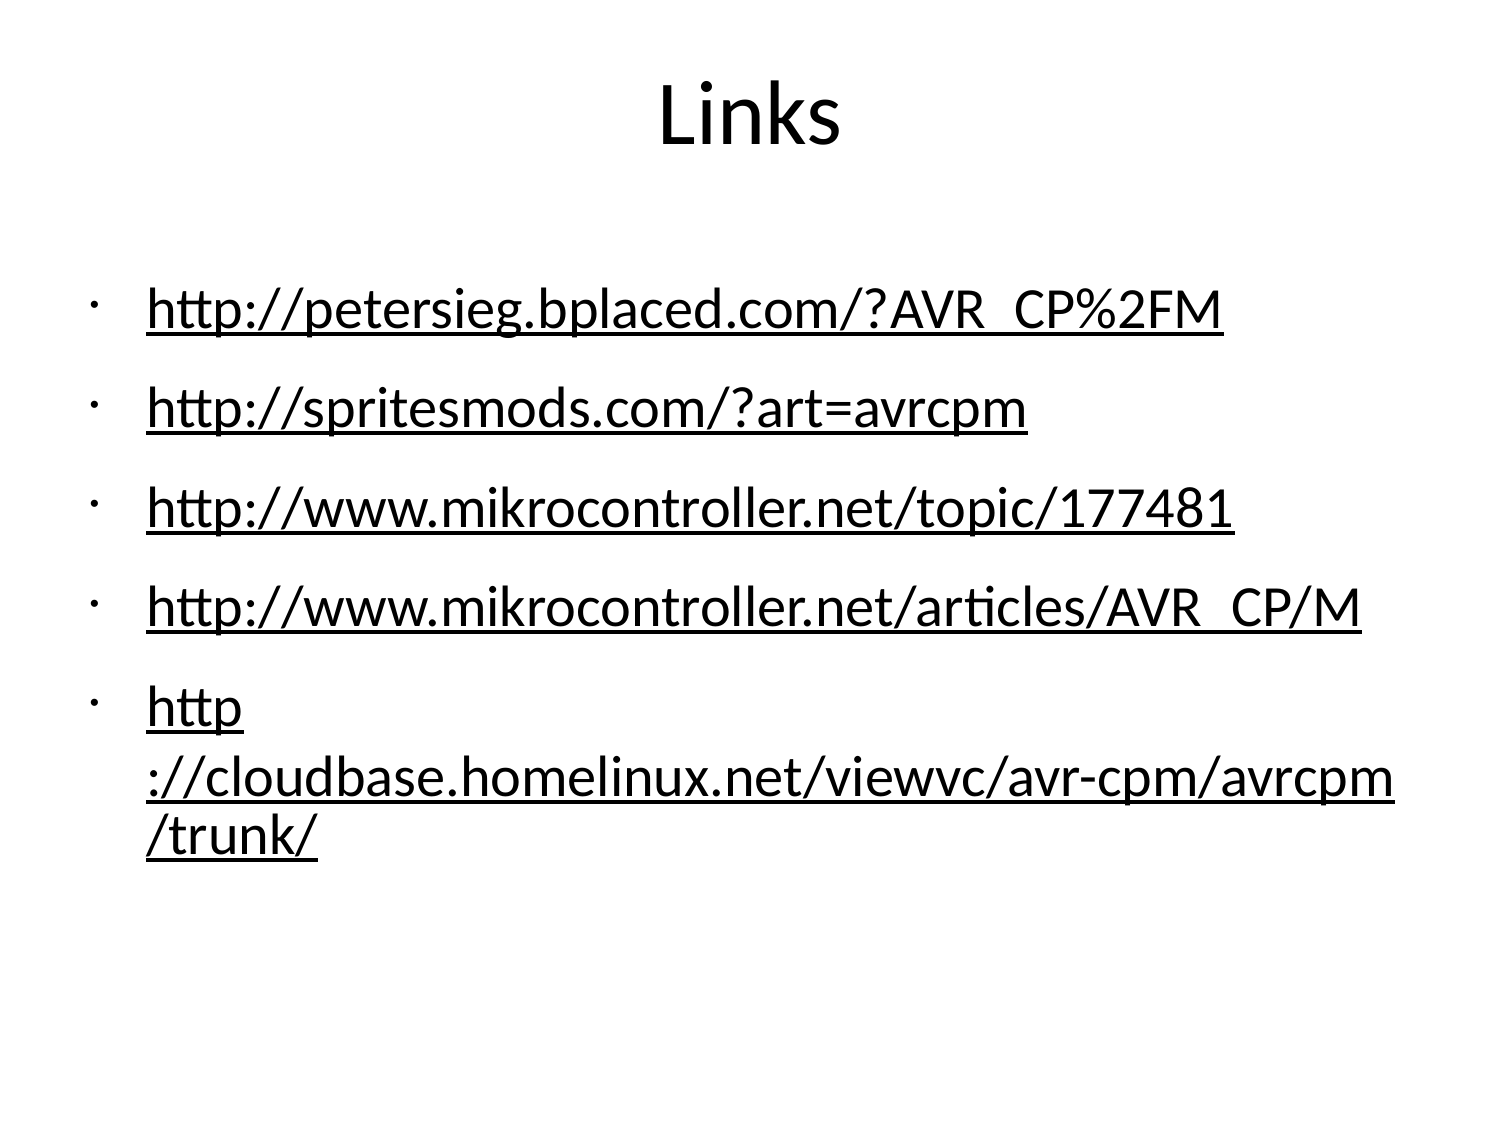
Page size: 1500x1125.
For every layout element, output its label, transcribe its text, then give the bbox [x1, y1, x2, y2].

list http://petersieg.bplaced.com/?AVR_CP%2FM http://spritesmods.com/?art=avrcpm http://www.mikrocontroller.net/topic/177481 http://www.mikrocontroller.net/articles/AVR_CP/M http://cloudbase.homelinux.net/viewvc/avr-cpm/avrcpm/trunk/ [75, 262, 1425, 1005]
title Links [75, 45, 1425, 233]
